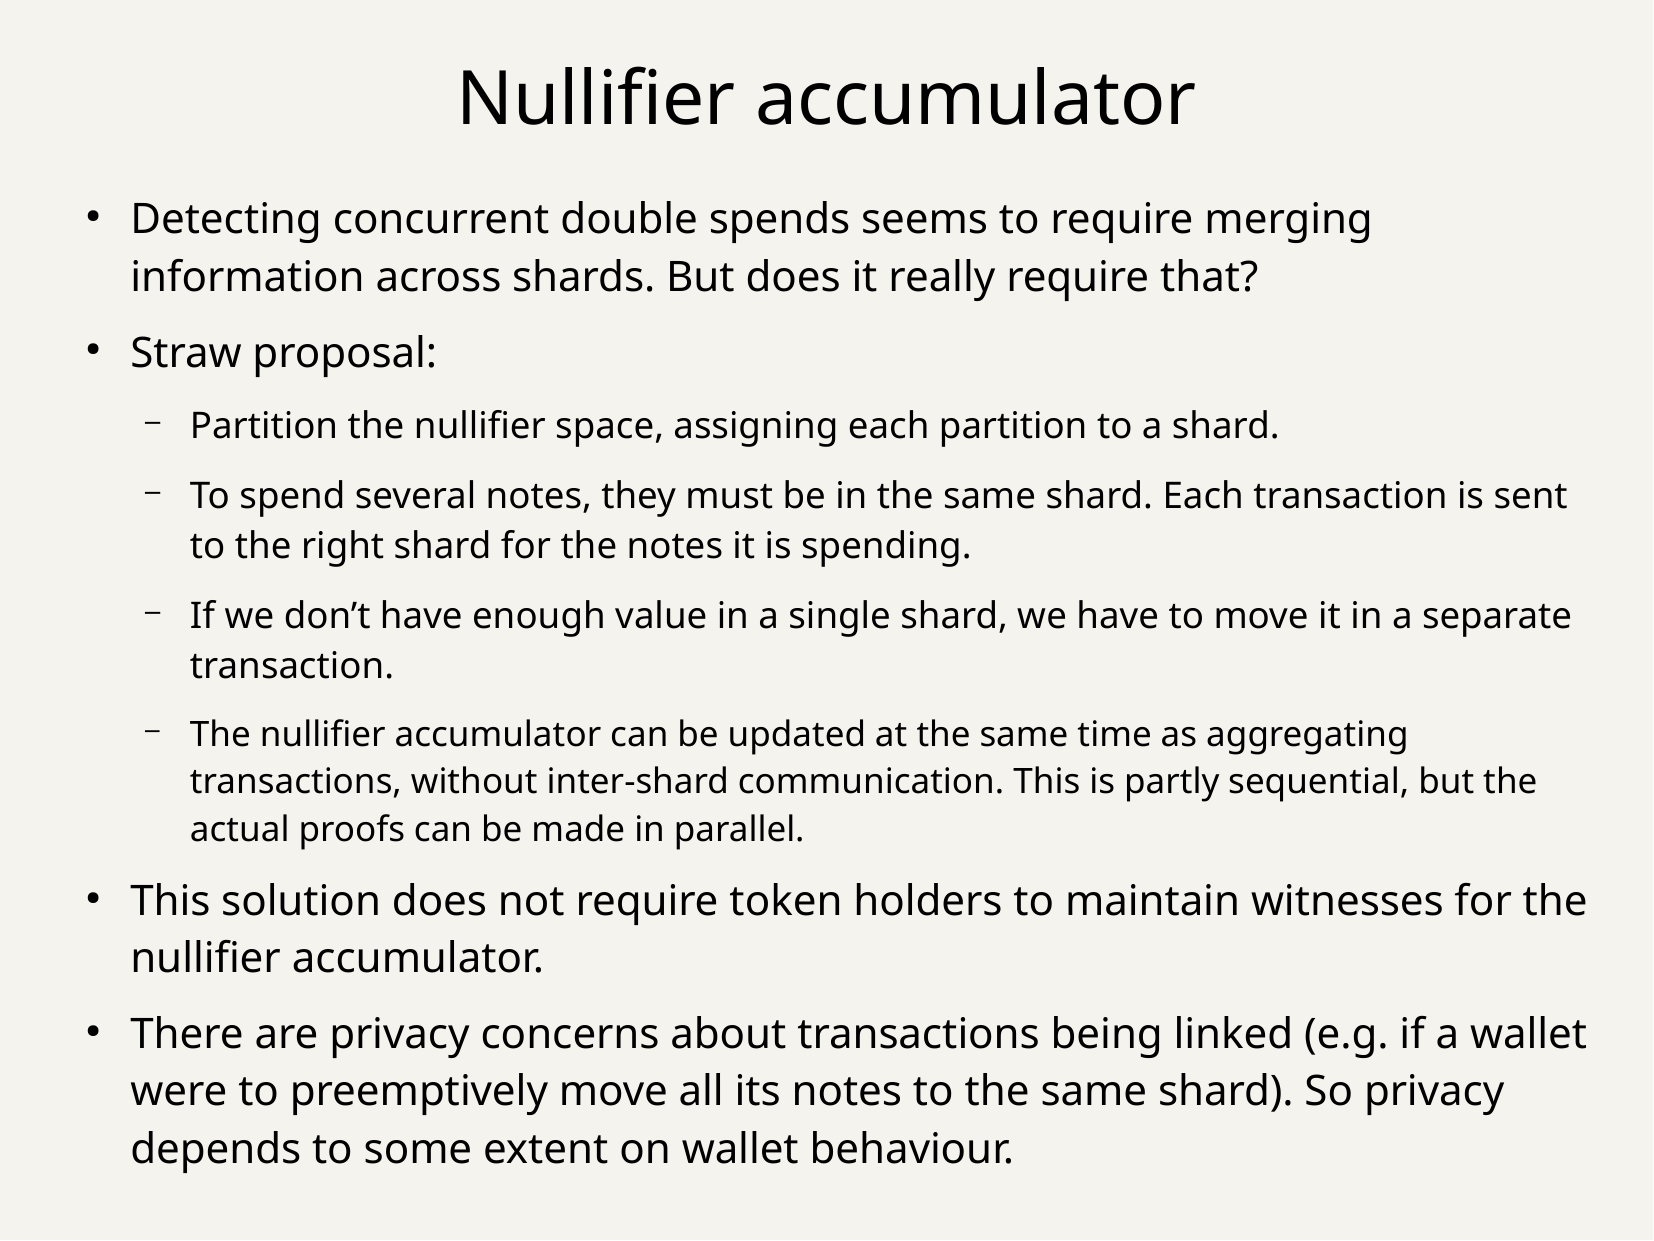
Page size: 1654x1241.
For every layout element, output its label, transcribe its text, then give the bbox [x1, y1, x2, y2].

list Detecting concurrent double spends seems to require merging information across shards. But does it really require that? Straw proposal: Partition the nullifier space, assigning each partition to a shard. To spend several notes, they must be in the same shard. Each transaction is sent to the right shard for the notes it is spending. If we don’t have enough value in a single shard, we have to move it in a separate transaction. The nullifier accumulator can be updated at the same time as aggregating transactions, without inter-shard communication. This is partly sequential, but the actual proofs can be made in parallel. This solution does not require token holders to maintain witnesses for the nullifier accumulator. There are privacy concerns about transactions being linked (e.g. if a wallet were to preemptively move all its notes to the same shard). So privacy depends to some extent on wallet behaviour. [70, 188, 1595, 1182]
title Nullifier accumulator [82, 25, 1571, 166]
